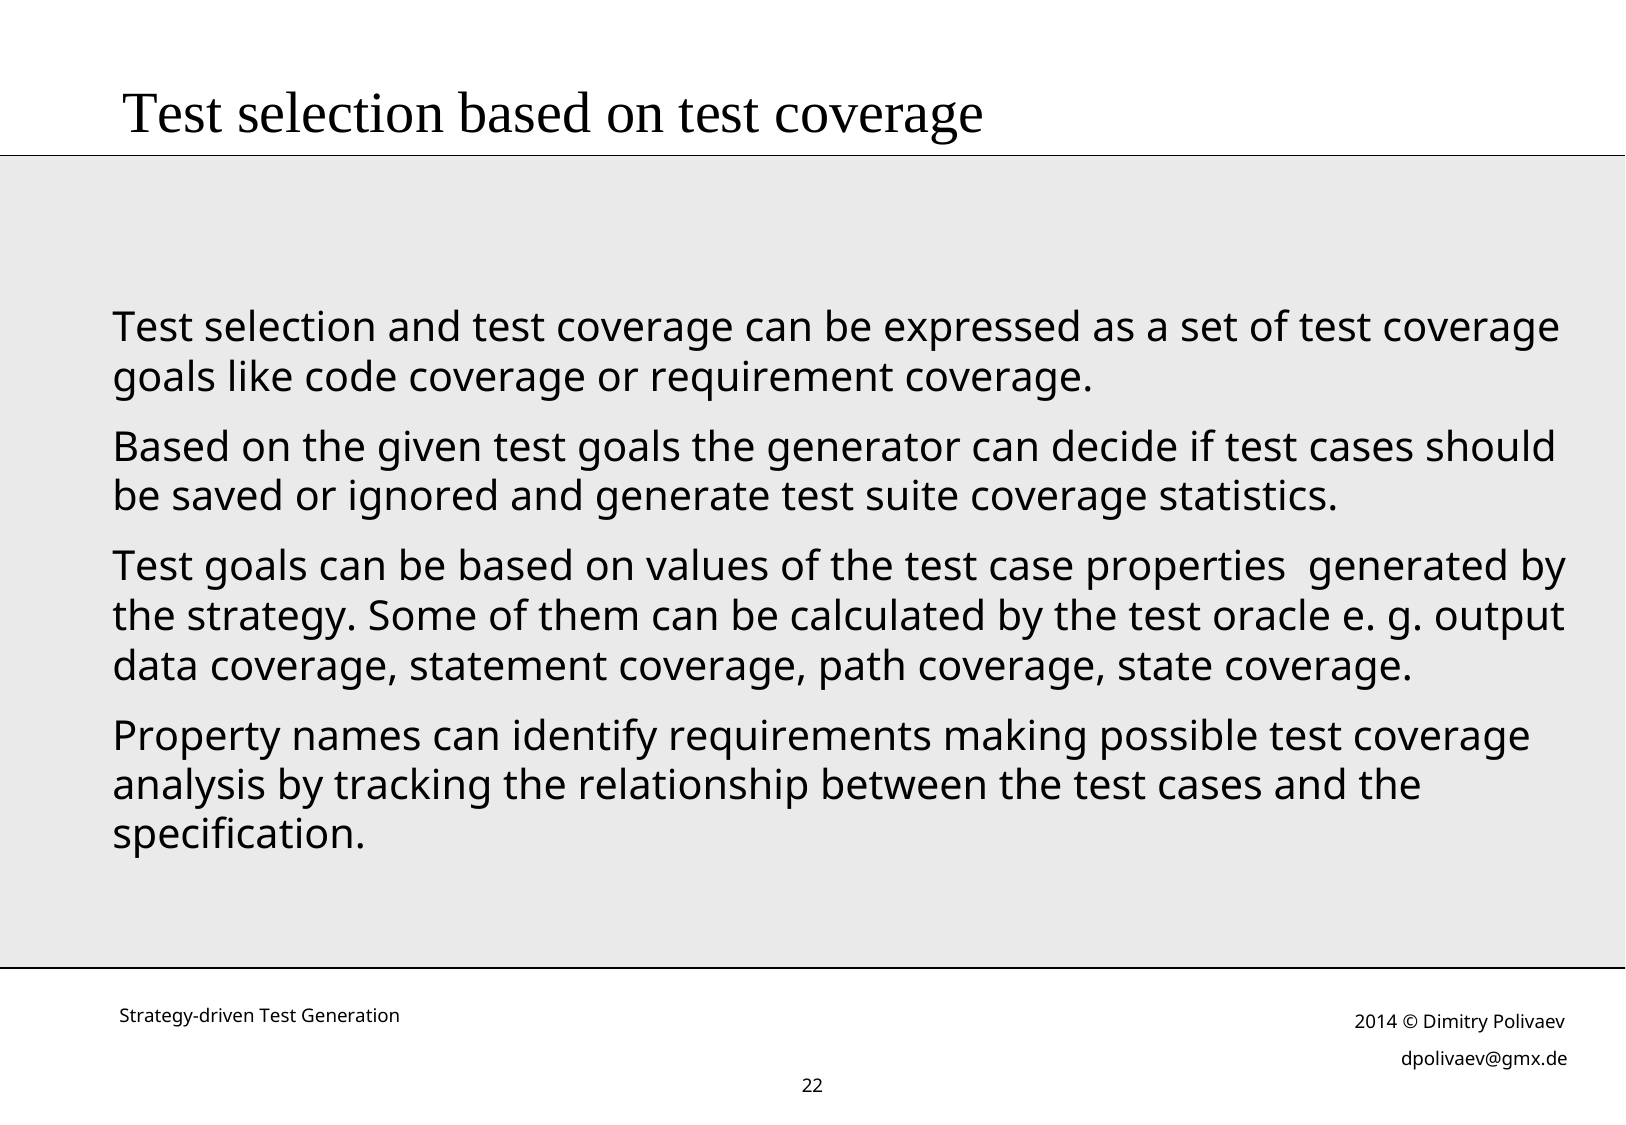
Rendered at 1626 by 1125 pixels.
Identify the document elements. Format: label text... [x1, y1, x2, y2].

list Test selection and test coverage can be expressed as a set of test coverage goals like code coverage or requirement coverage. Based on the given test goals the generator can decide if test cases should be saved or ignored and generate test suite coverage statistics. Test goals can be based on values of the test case properties generated by the strategy. Some of them can be calculated by the test oracle e. g. output data coverage, statement coverage, path coverage, state coverage. Property names can identify requirements making possible test coverage analysis by tracking the relationship between the test cases and the specification. [112, 300, 1570, 814]
title Test selection based on test coverage [122, 70, 1501, 145]
